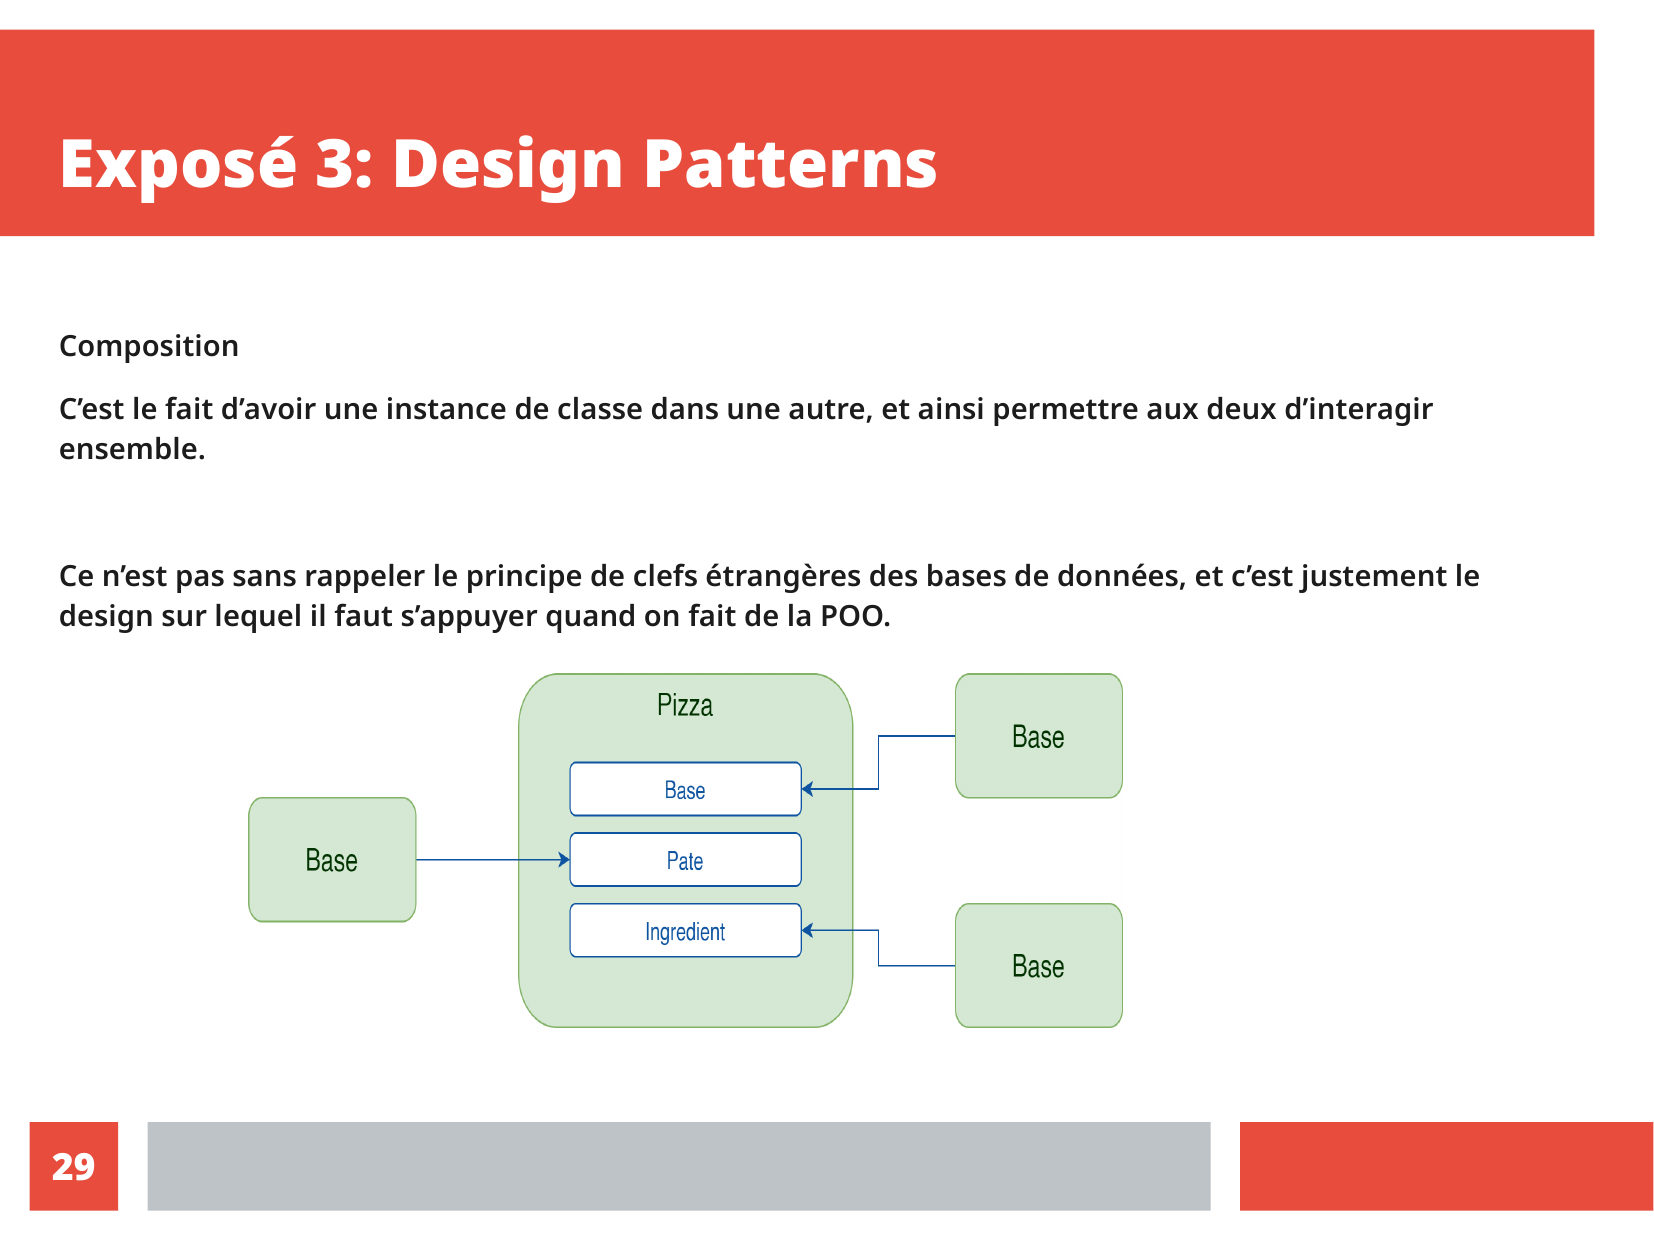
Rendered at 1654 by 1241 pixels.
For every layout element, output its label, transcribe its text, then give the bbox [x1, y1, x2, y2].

title Exposé 3: Design Patterns [59, 59, 1595, 207]
list Composition C’est le fait d’avoir une instance de classe dans une autre, et ainsi permettre aux deux d’interagir ensemble. Ce n’est pas sans rappeler le principe de clefs étrangères des bases de données, et c’est justement le design sur lequel il faut s’appuyer quand on fait de la POO. [59, 324, 1565, 1093]
picture [248, 673, 1123, 1028]
